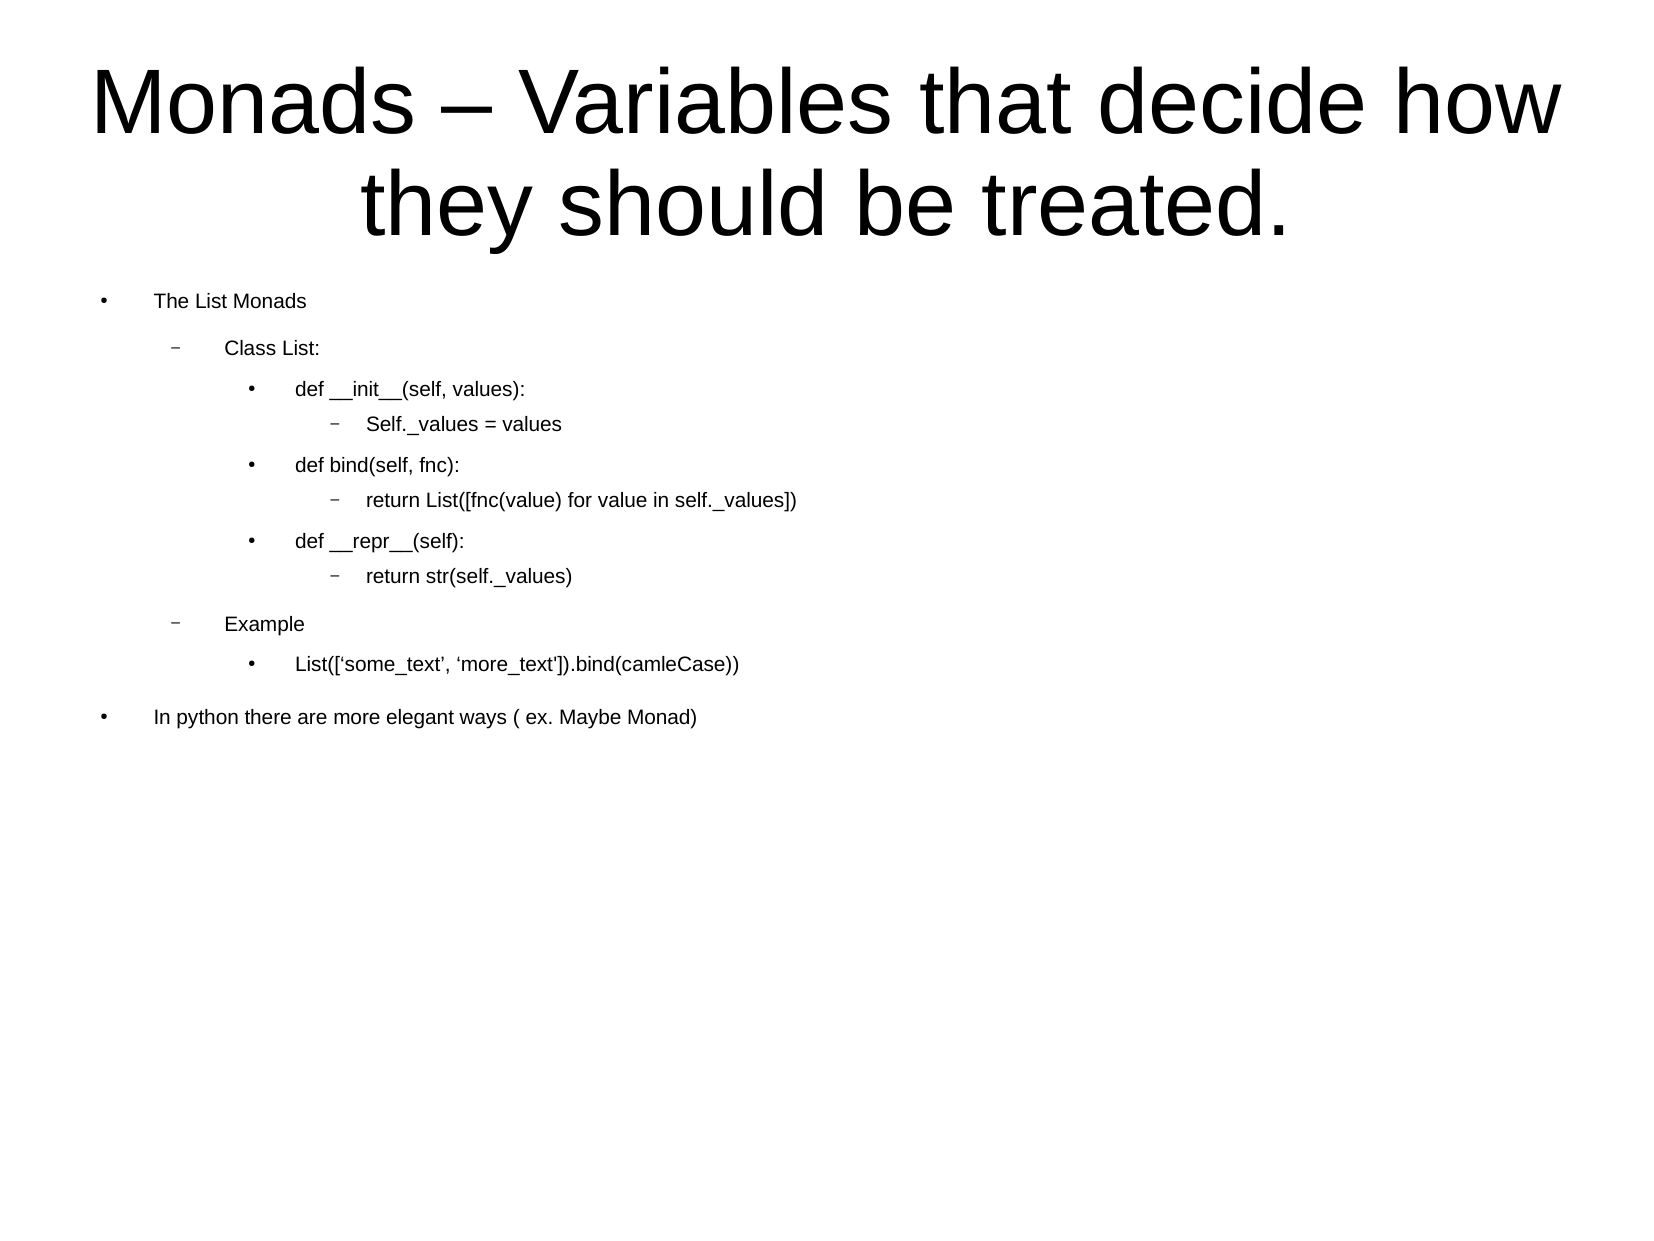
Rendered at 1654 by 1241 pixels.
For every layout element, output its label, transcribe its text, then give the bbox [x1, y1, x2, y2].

title Monads – Variables that decide how they should be treated. [82, 49, 1571, 257]
list The List Monads Class List: def __init__(self, values): Self._values = values def bind(self, fnc): return List([fnc(value) for value in self._values]) def __repr__(self): return str(self._values) Example List([‘some_text’, ‘more_text']).bind(camleCase)) In python there are more elegant ways ( ex. Maybe Monad) [82, 290, 1571, 1229]
